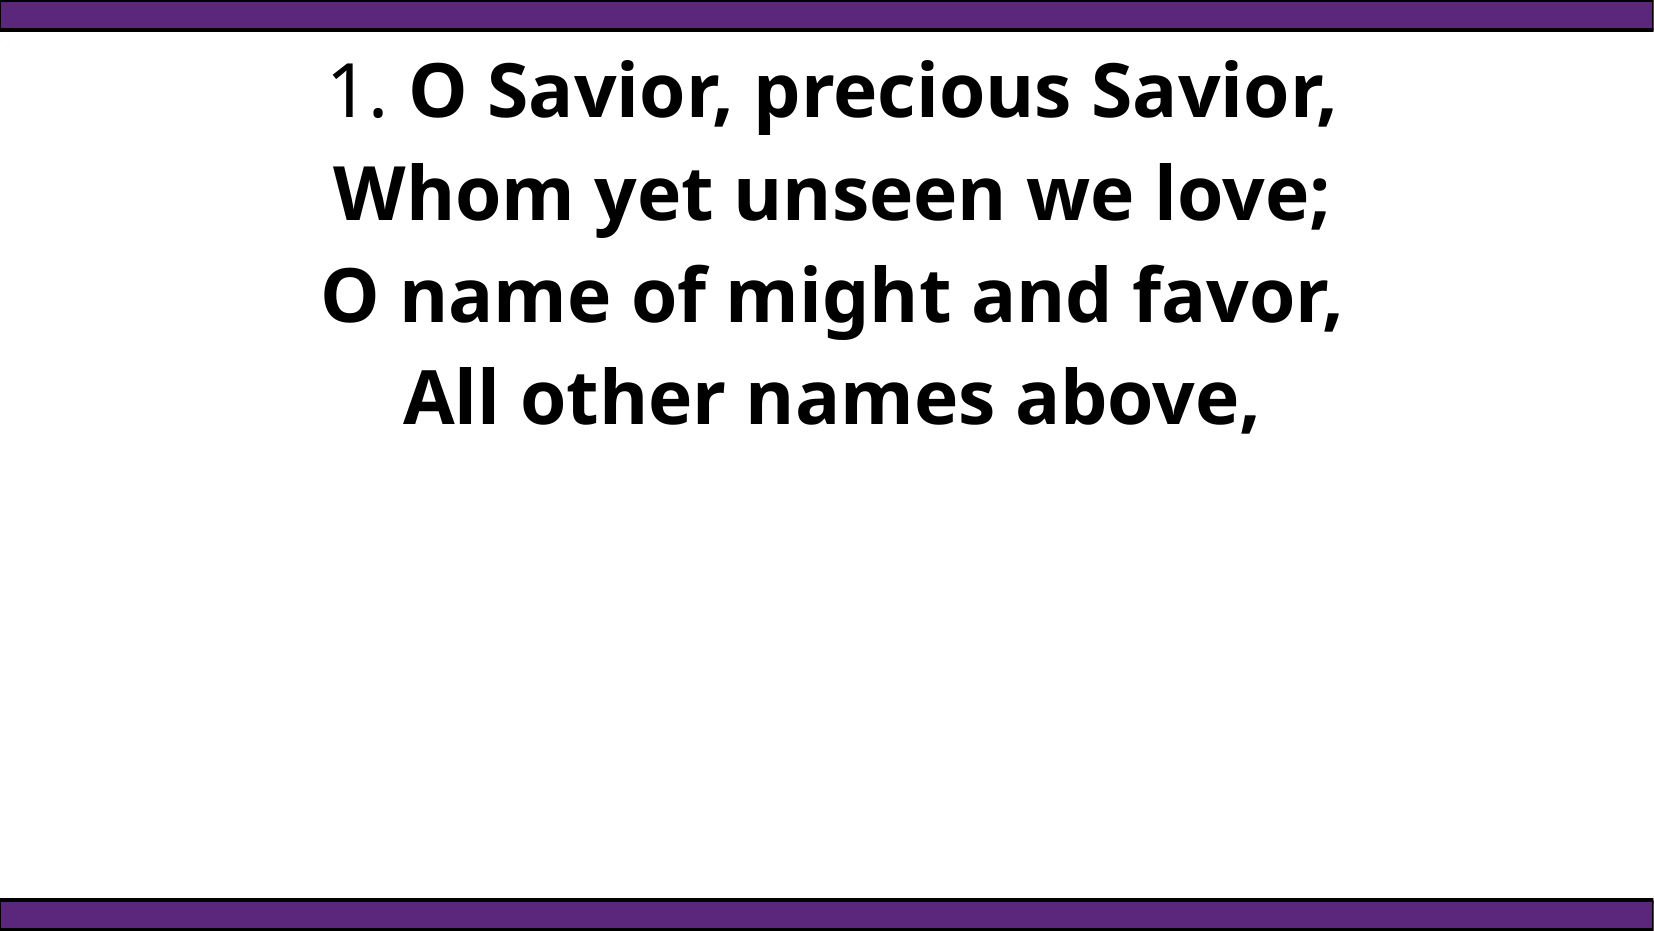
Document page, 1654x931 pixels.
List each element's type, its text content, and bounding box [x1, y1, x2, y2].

text_box [0, 900, 1654, 931]
text_box 1. O Savior, precious Savior, Whom yet unseen we love; O name of might and favor, All other names above, [60, 30, 1606, 445]
picture [0, 31, 1654, 900]
text_box [0, 0, 1654, 31]
